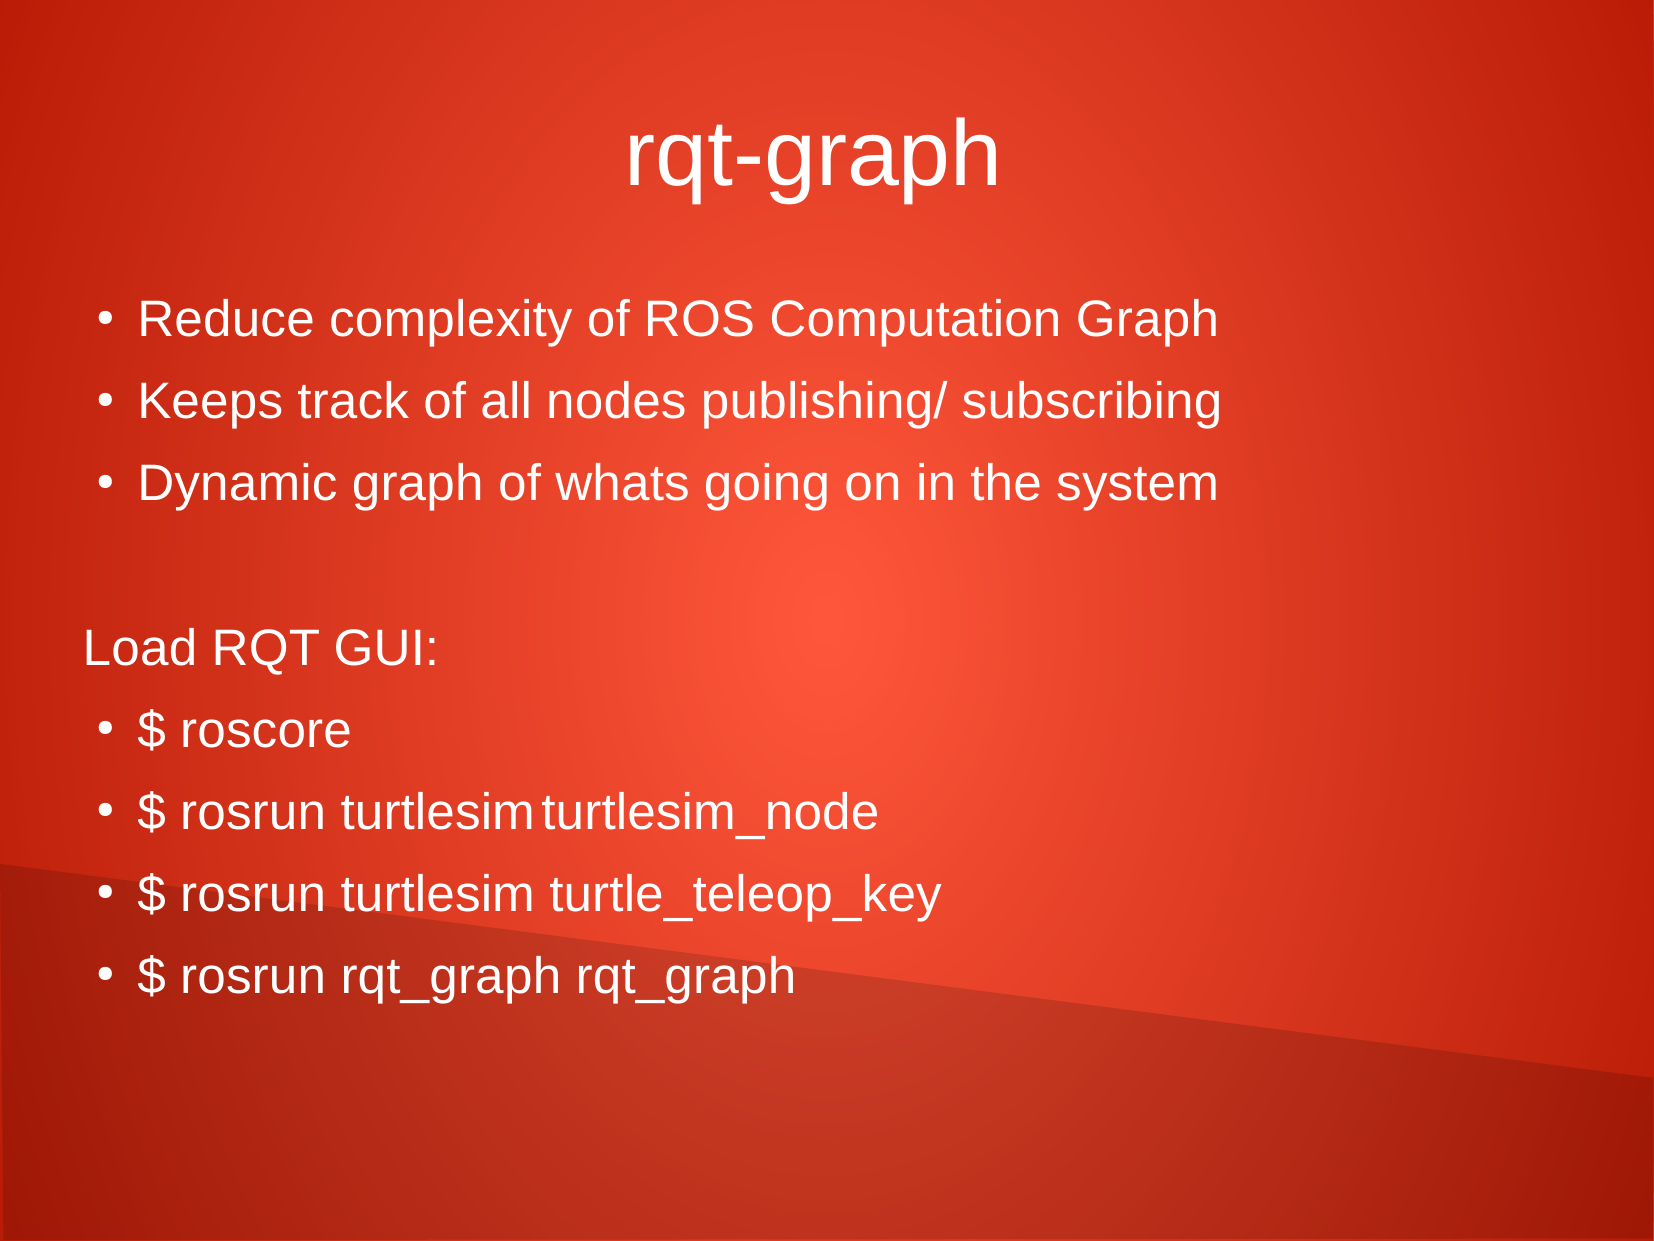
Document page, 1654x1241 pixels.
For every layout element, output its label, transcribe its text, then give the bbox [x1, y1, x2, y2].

title rqt-graph [82, 49, 1571, 257]
list Reduce complexity of ROS Computation Graph Keeps track of all nodes publishing/ subscribing Dynamic graph of whats going on in the system Load RQT GUI: $ roscore $ rosrun turtlesim turtlesim_node $ rosrun turtlesim turtle_teleop_key $ rosrun rqt_graph rqt_graph [82, 290, 1571, 1010]
